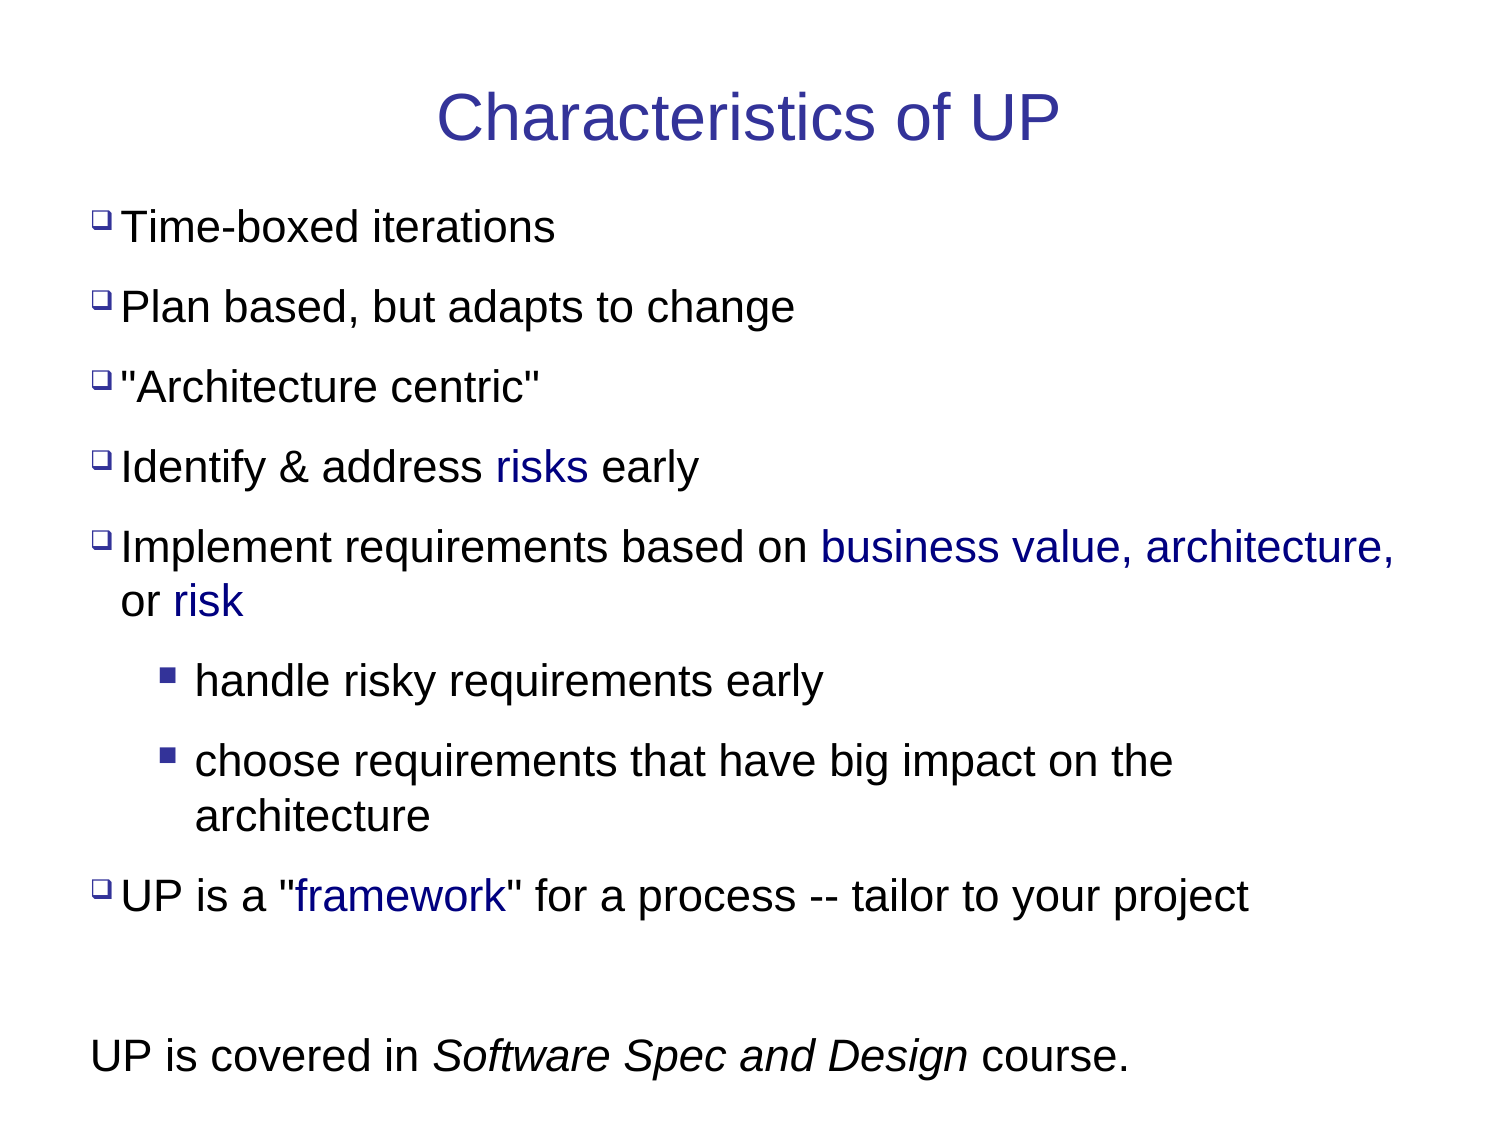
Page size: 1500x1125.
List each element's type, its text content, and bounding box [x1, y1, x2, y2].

title Characteristics of UP [100, 42, 1400, 185]
list Time-boxed iterations Plan based, but adapts to change "Architecture centric" Identify & address risks early Implement requirements based on business value, architecture, or risk handle risky requirements early choose requirements that have big impact on the architecture UP is a "framework" for a process -- tailor to your project UP is covered in Software Spec and Design course. [75, 189, 1426, 1096]
